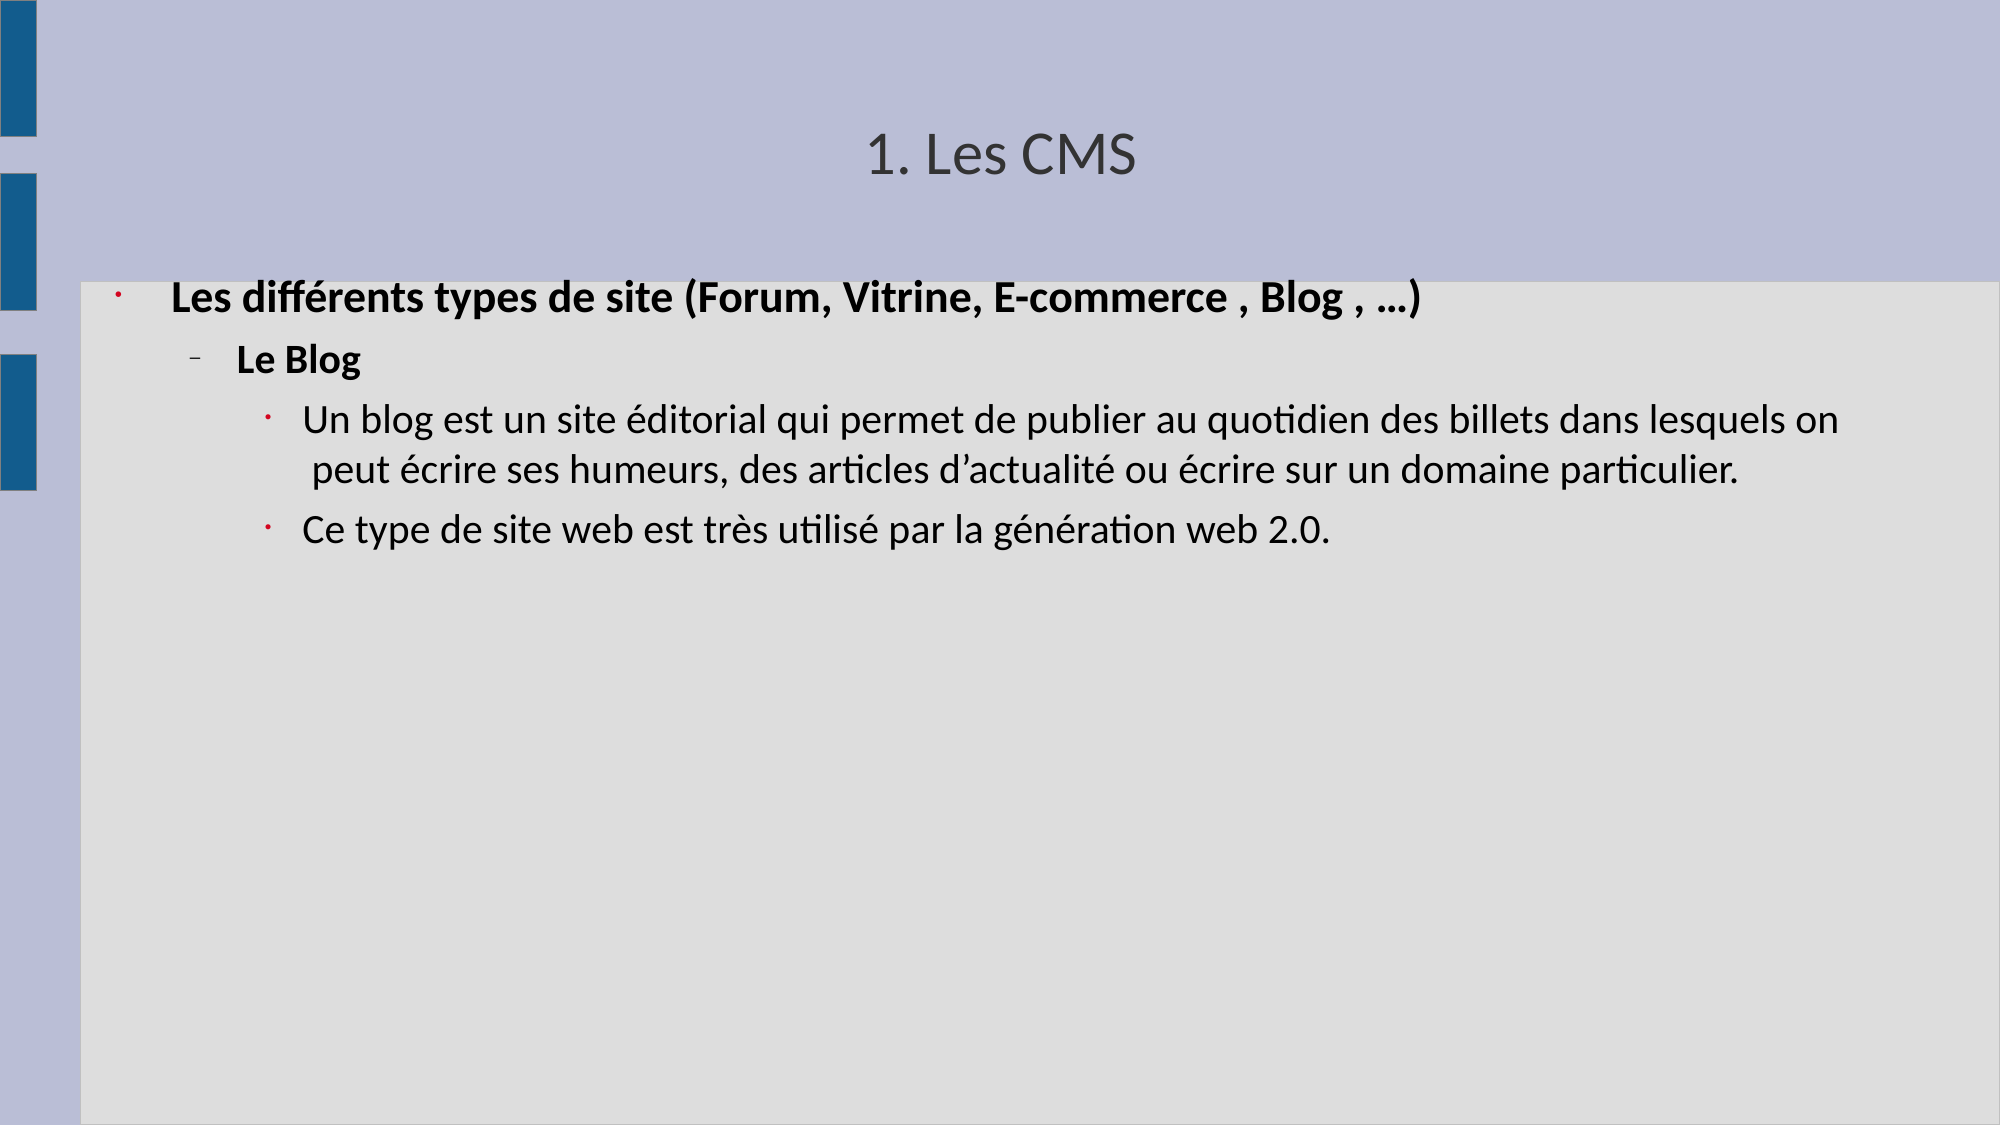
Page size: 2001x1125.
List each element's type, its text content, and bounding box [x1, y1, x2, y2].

text_box Les différents types de site (Forum, Vitrine, E-commerce , Blog , …) Le Blog Un blog est un site éditorial qui permet de publier au quotidien des billets dans lesquels on peut écrire ses humeurs, des articles d’actualité ou écrire sur un domaine particulier. Ce type de site web est très utilisé par la génération web 2.0. [112, 254, 1843, 553]
title 1. Les CMS [859, 109, 1141, 254]
